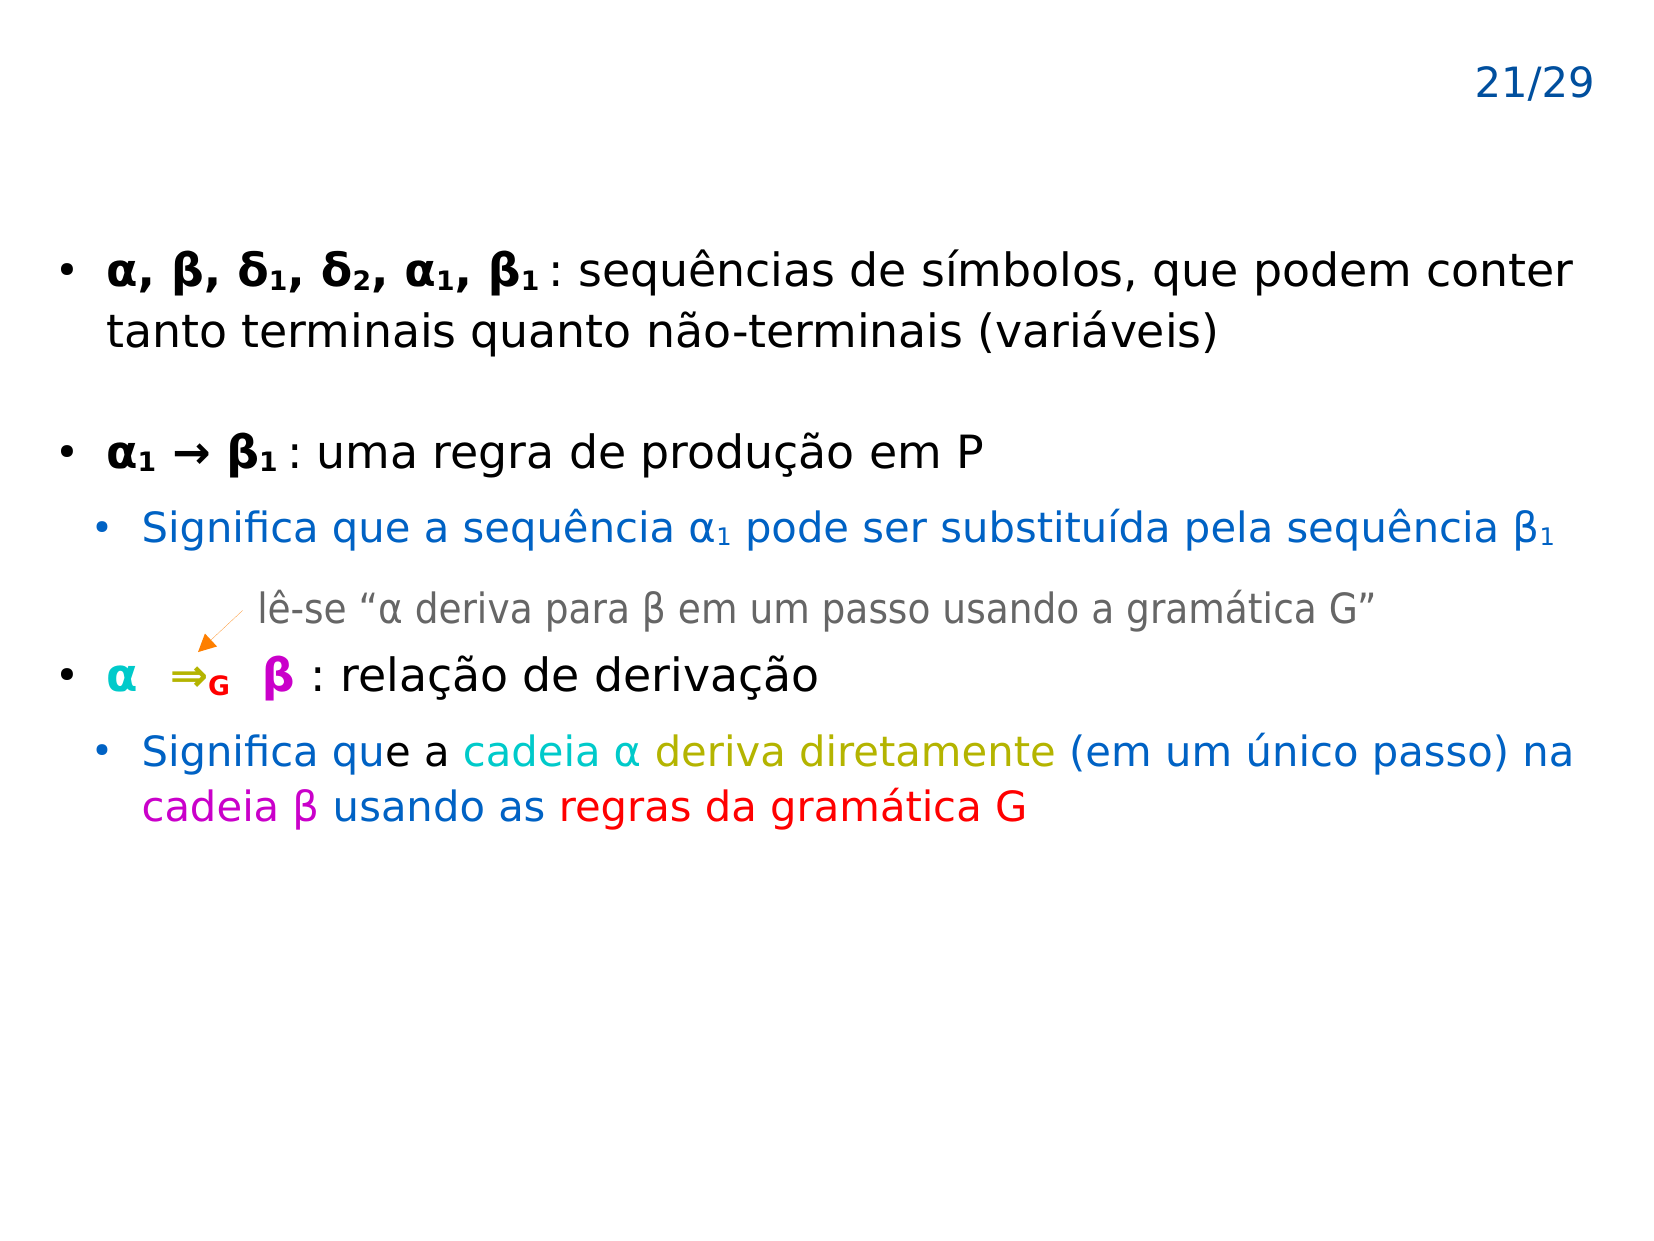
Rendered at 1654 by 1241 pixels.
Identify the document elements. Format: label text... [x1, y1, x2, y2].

text_box lê-se “α deriva para β em um passo usando a gramática G” [242, 577, 1412, 690]
list α, β, δ1, δ2, α1, β1 : sequências de símbolos, que podem conter tanto terminais quanto não-terminais (variáveis) α1 → β1 : uma regra de produção em P Significa que a sequência α1 pode ser substituída pela sequência β1 α ⇒G β : relação de derivação Significa que a cadeia α deriva diretamente (em um único passo) na cadeia β usando as regras da gramática G [59, 236, 1627, 1182]
